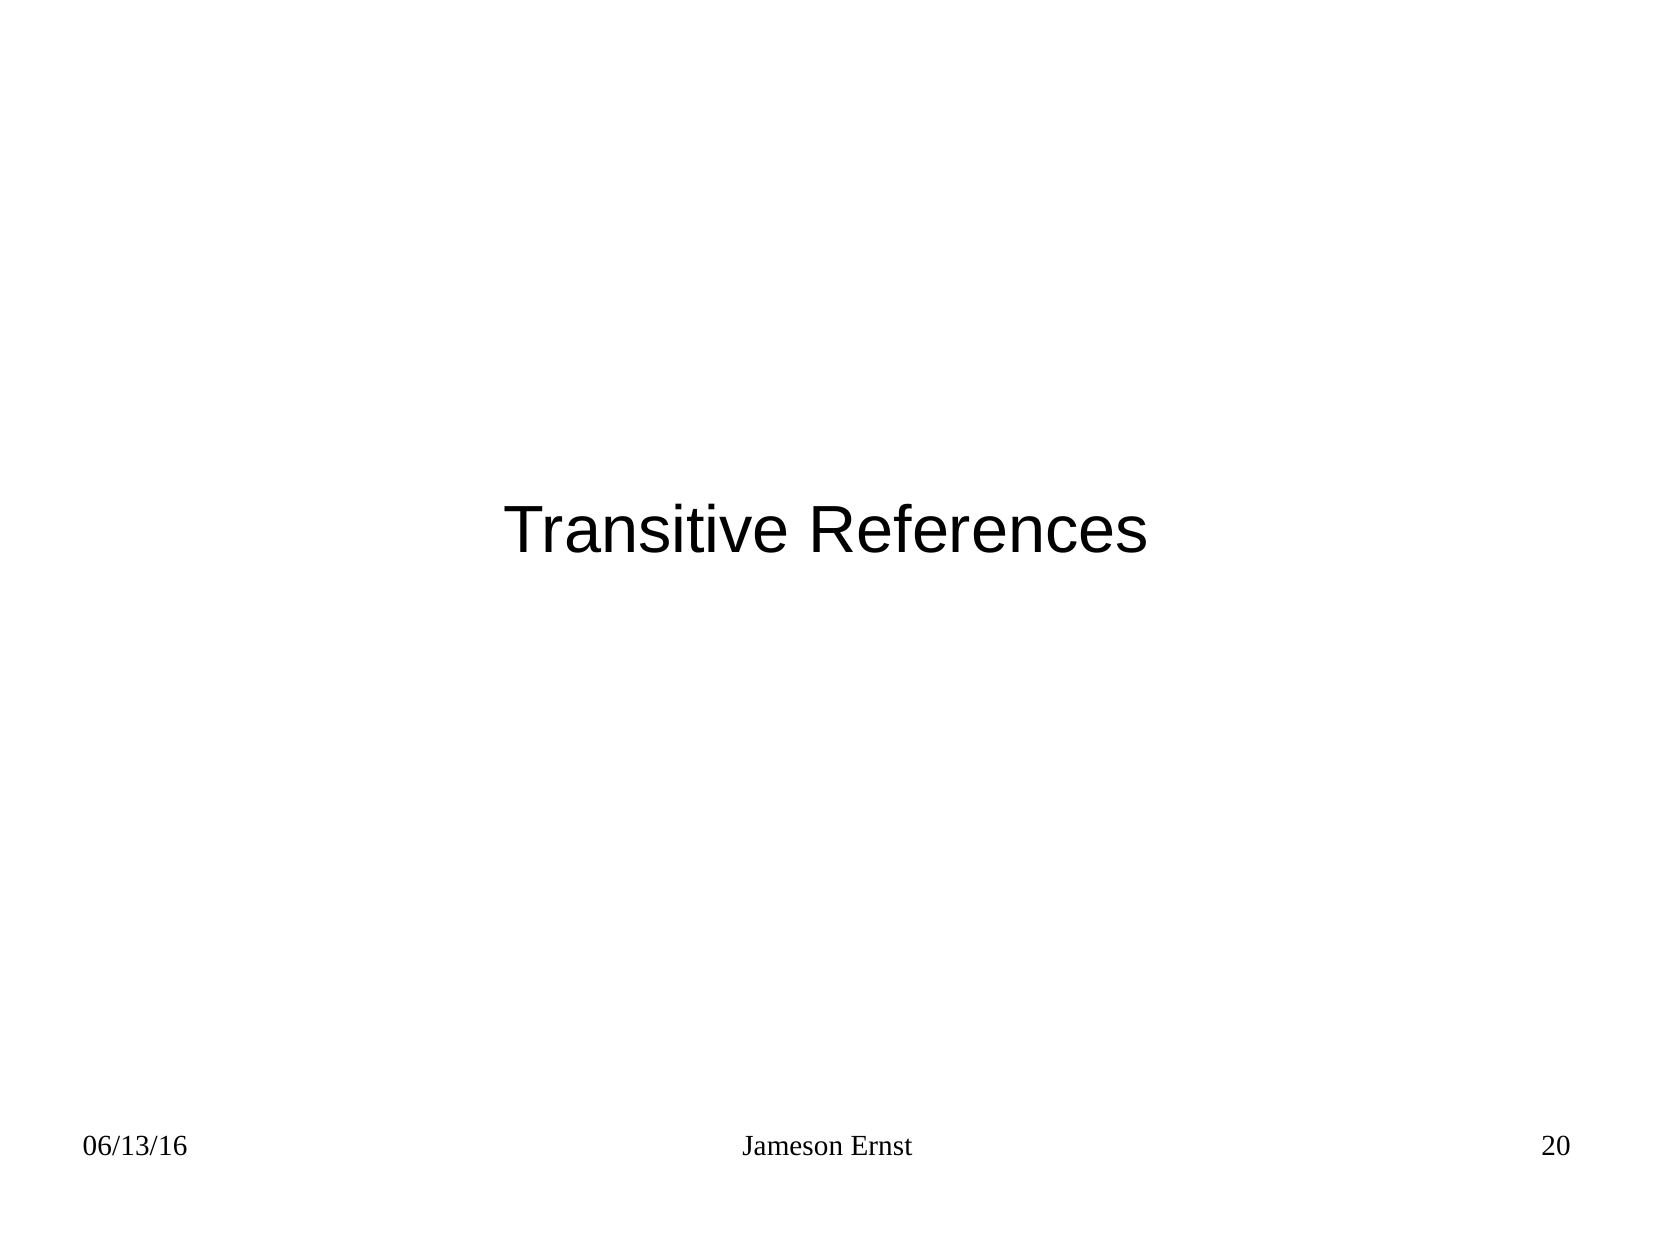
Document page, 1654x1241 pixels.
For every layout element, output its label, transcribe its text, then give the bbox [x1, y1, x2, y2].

subtitle Transitive References [82, 49, 1571, 1010]
